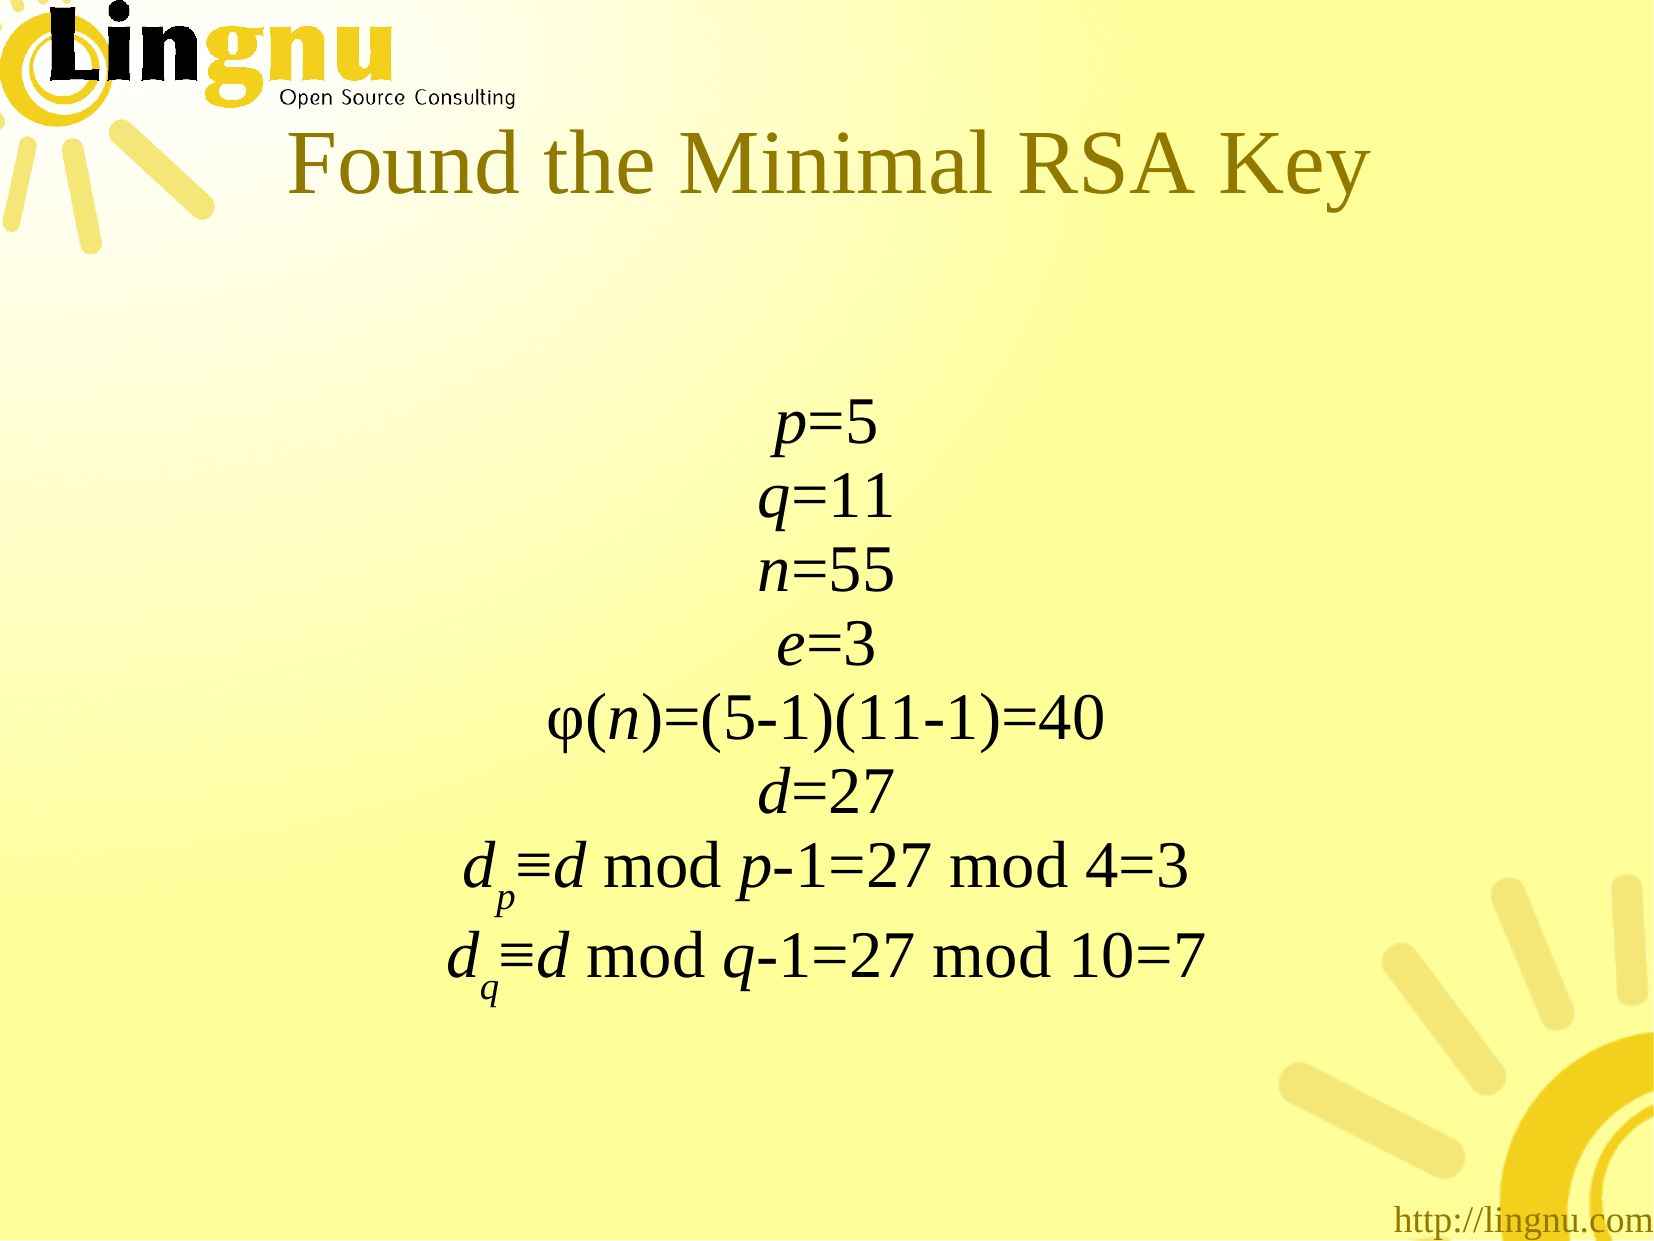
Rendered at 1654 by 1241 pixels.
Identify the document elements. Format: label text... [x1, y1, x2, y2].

picture [0, 0, 516, 256]
title Found the Minimal RSA Key [123, 58, 1536, 265]
picture [1256, 871, 1654, 1241]
subtitle p=5 q=11 n=55 e=3 φ(n)=(5-1)(11-1)=40 d=27 dp≡d mod p-1=27 mod 4=3 dq≡d mod q-1=27 mod 10=7 [29, 265, 1625, 1127]
